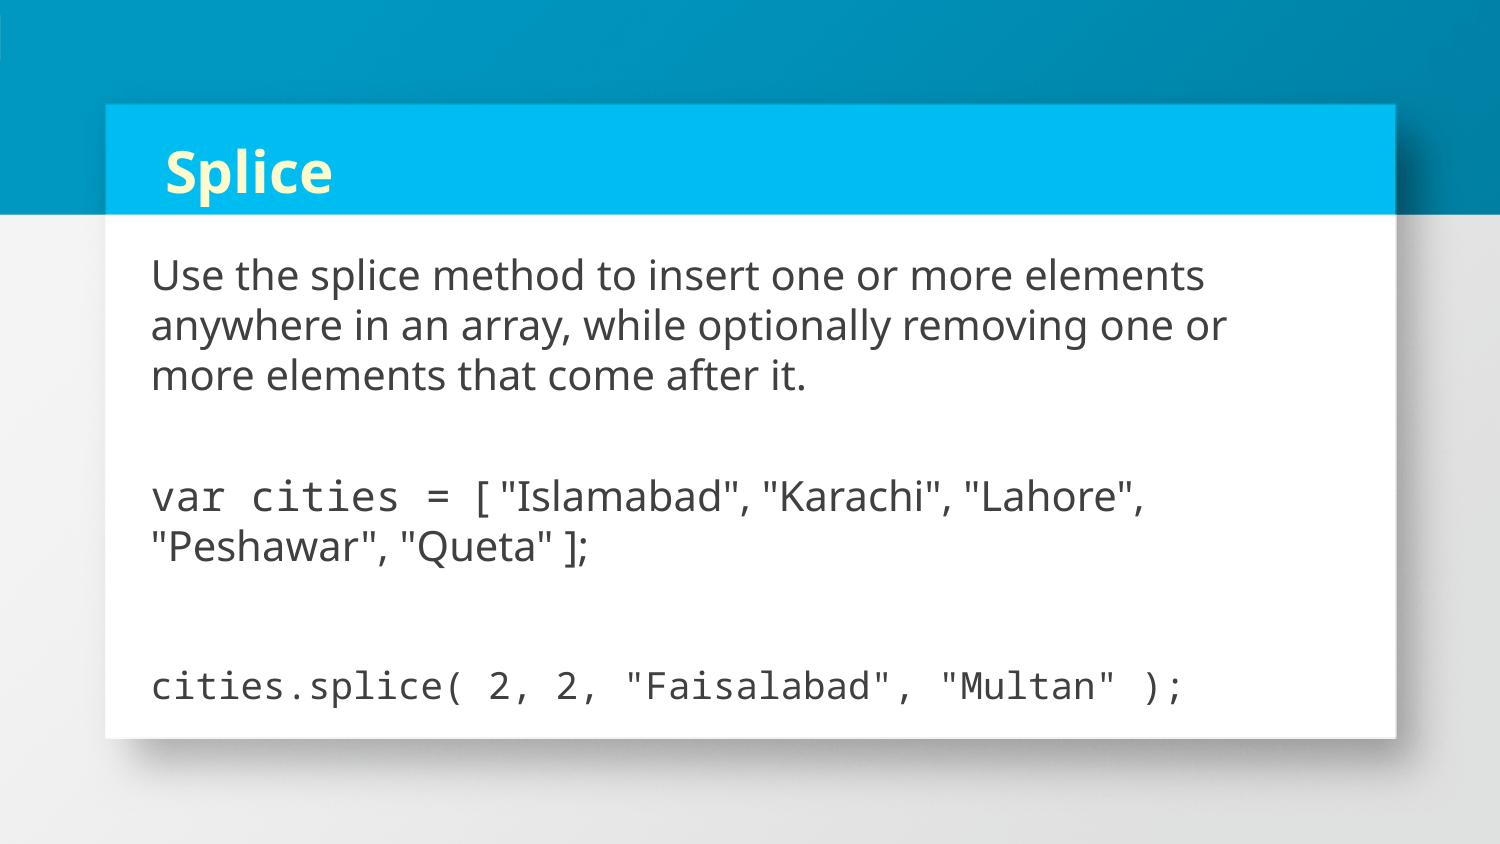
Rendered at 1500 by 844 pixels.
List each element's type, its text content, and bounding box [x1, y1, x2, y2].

picture [0, 215, 1500, 844]
title Splice [165, 132, 1393, 316]
text_box Use the splice method to insert one or more elements anywhere in an array, while optionally removing one or more elements that come after it. var cities = [ "Islamabad", "Karachi", "Lahore", "Peshawar", "Queta" ]; cities.splice( 2, 2, "Faisalabad", "Multan" ); [150, 246, 1313, 707]
